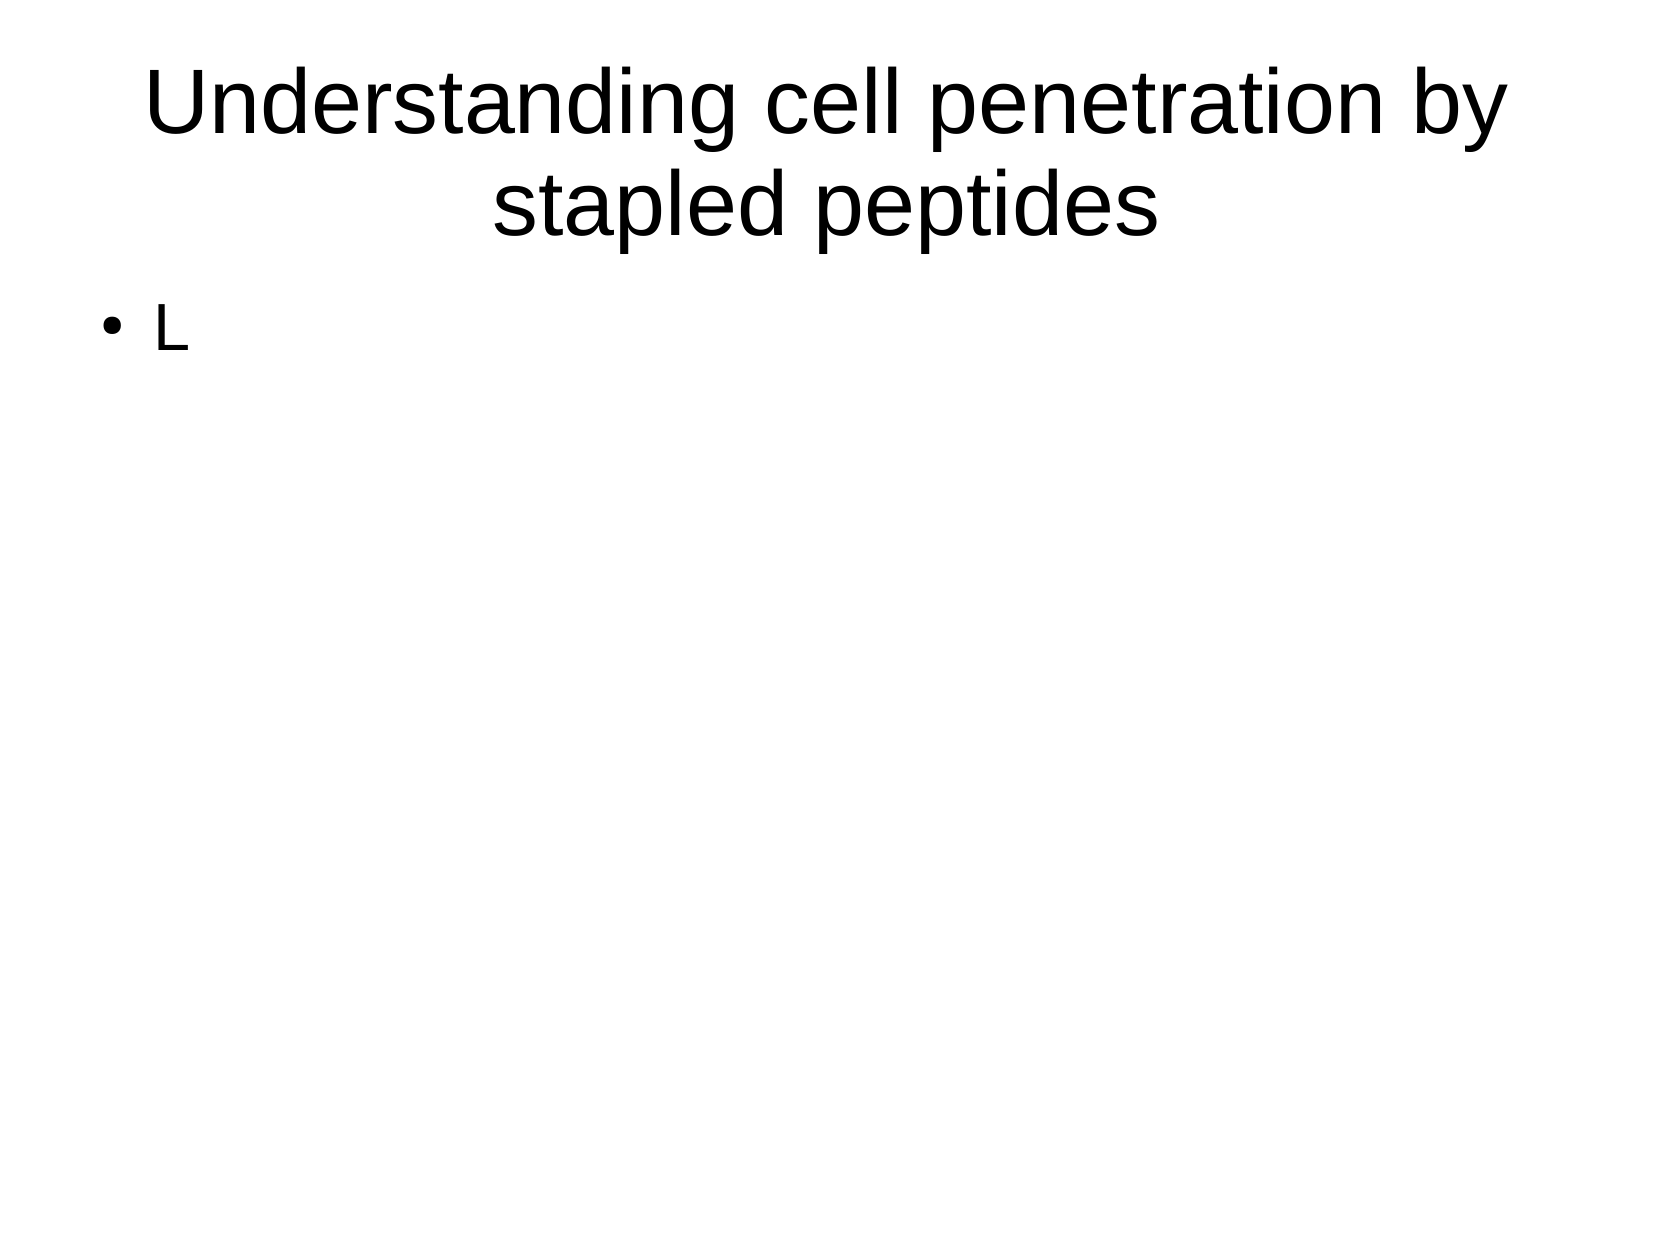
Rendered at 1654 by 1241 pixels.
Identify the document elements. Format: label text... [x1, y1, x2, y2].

title Understanding cell penetration by stapled peptides [82, 49, 1571, 257]
list L [82, 290, 1571, 1010]
